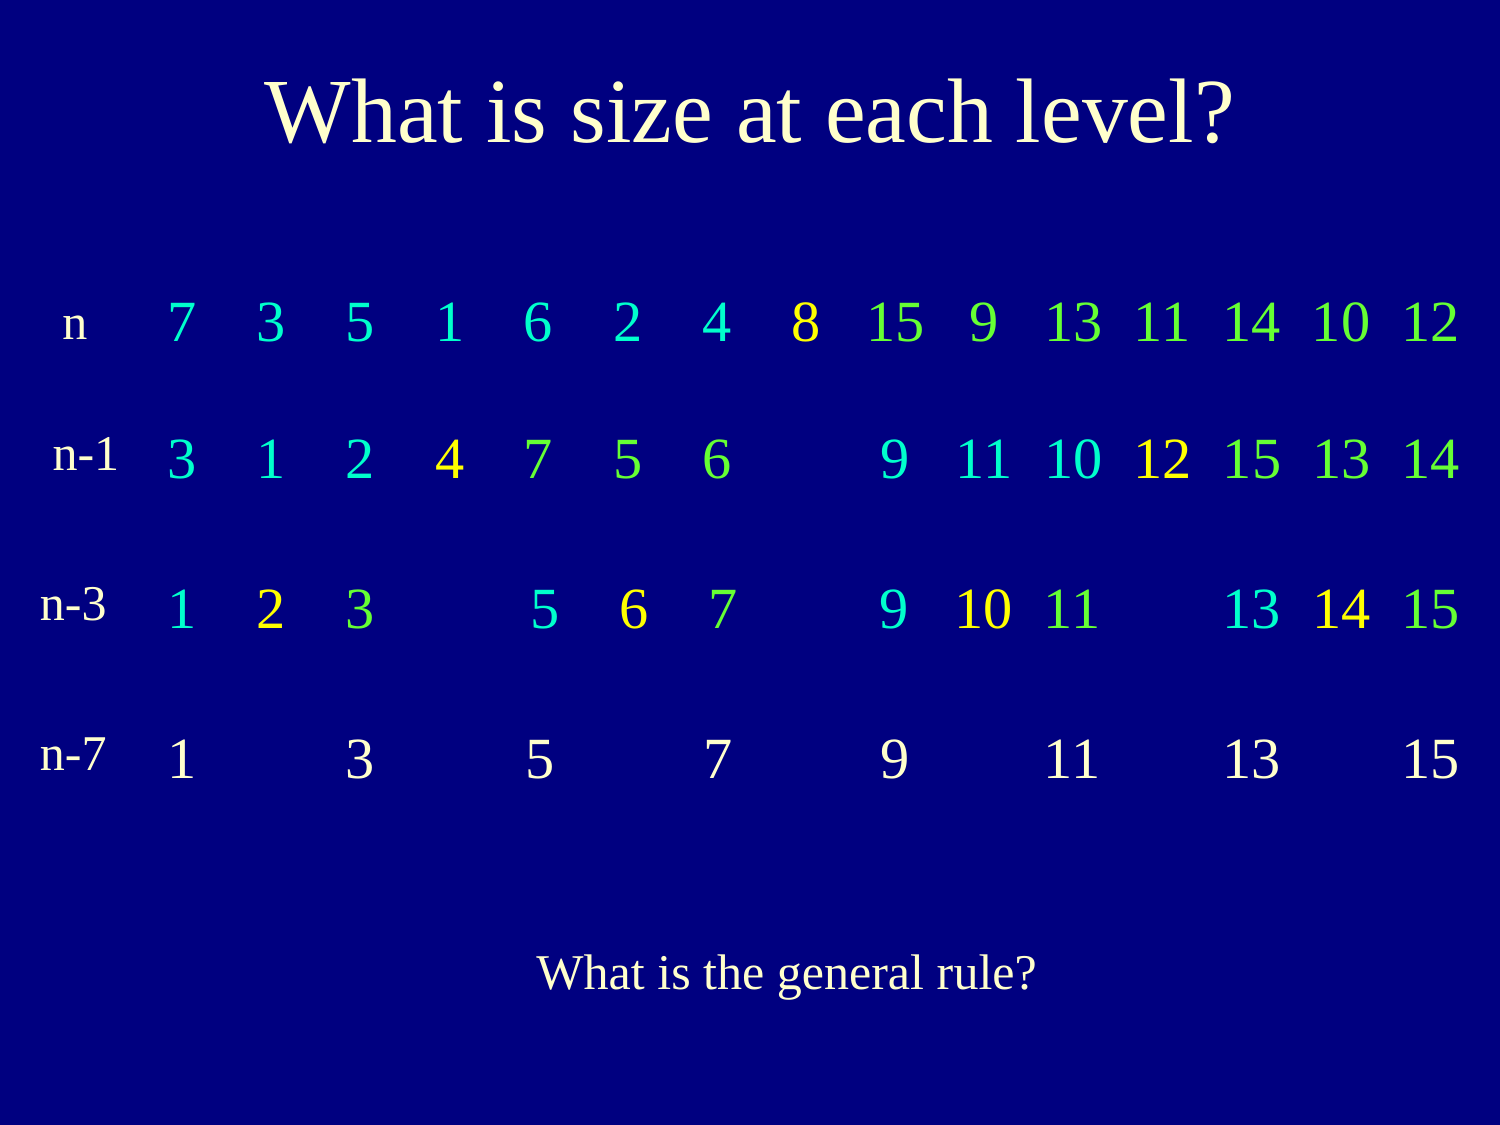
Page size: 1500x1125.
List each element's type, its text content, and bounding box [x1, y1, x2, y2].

table_header 13 [1029, 275, 1118, 362]
table_header 13 [1297, 413, 1386, 500]
table_header 1 [405, 275, 494, 362]
table_header 9 [850, 713, 940, 800]
table_header 1 [227, 413, 316, 500]
table_header 9 [851, 413, 940, 500]
table_header 4 [673, 275, 761, 362]
table_header 14 [1207, 275, 1297, 362]
table_header 11 [1118, 275, 1207, 362]
table_header 12 [1386, 275, 1475, 362]
table_header 13 [1207, 713, 1297, 800]
table_header 6 [673, 413, 761, 500]
table_header 5 [500, 563, 589, 650]
table_header 4 [405, 413, 494, 500]
table_header 2 [316, 413, 405, 500]
table_header 3 [316, 563, 405, 650]
table_header 11 [1028, 713, 1118, 800]
table_header 2 [227, 563, 316, 650]
table_header 15 [851, 275, 940, 362]
table_header 14 [1386, 413, 1475, 500]
table_header 11 [1028, 563, 1117, 650]
table_header 6 [589, 563, 679, 650]
table_header 15 [1385, 713, 1475, 800]
table_header 10 [939, 563, 1028, 650]
text_box n-7 [25, 712, 122, 788]
table_header 7 [494, 413, 583, 500]
table_header 11 [940, 413, 1029, 500]
table_header 1 [137, 713, 227, 800]
table_header 15 [1386, 563, 1475, 650]
table_header 7 [679, 563, 767, 650]
table_header 5 [583, 413, 673, 500]
table_header 12 [1119, 413, 1207, 500]
table_header 7 [673, 713, 762, 800]
table_header 15 [1207, 413, 1297, 500]
table_header 10 [1029, 413, 1119, 500]
text_box n-1 [37, 412, 135, 488]
table_header 7 [137, 275, 227, 362]
table_header 2 [583, 275, 673, 362]
table_header 8 [761, 275, 851, 362]
text_box n-3 [25, 562, 122, 638]
table_header 13 [1207, 563, 1297, 650]
table_header 9 [940, 275, 1029, 362]
text_box n [47, 281, 103, 358]
title What is size at each level? [22, 43, 1480, 169]
table_header 14 [1297, 563, 1386, 650]
table_header 1 [137, 563, 227, 650]
text_box What is the general rule? [521, 931, 1053, 1008]
table_header 3 [137, 413, 227, 500]
table_header 3 [227, 275, 316, 362]
table_header 10 [1297, 275, 1386, 362]
table_header 5 [495, 713, 584, 800]
table_header 6 [494, 275, 583, 362]
table_header 3 [316, 713, 405, 800]
table_header 9 [850, 563, 939, 650]
table_header 5 [316, 275, 405, 362]
